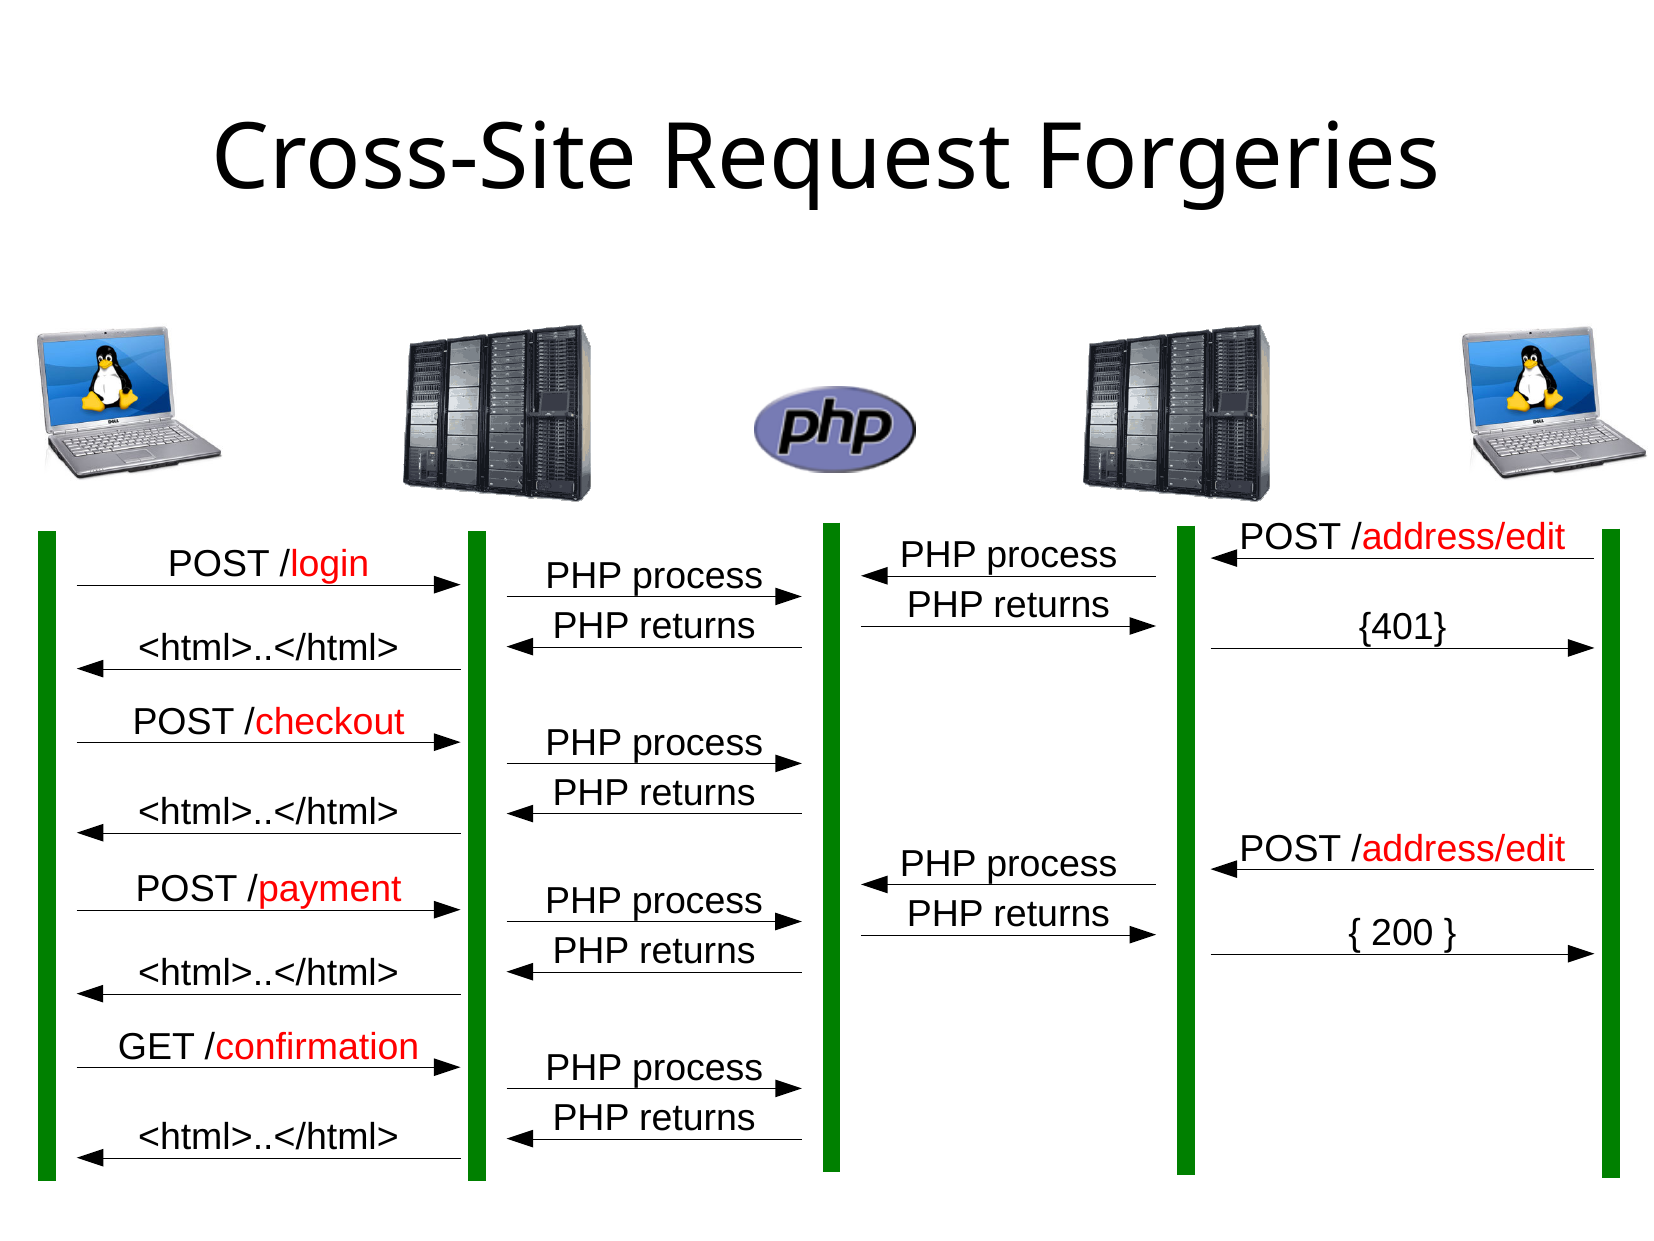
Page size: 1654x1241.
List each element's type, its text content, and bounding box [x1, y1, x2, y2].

picture [29, 302, 229, 502]
picture [403, 324, 591, 502]
title Cross-Site Request Forgeries [88, 49, 1565, 257]
picture [1454, 302, 1654, 502]
picture [1083, 324, 1270, 502]
picture [754, 386, 916, 473]
